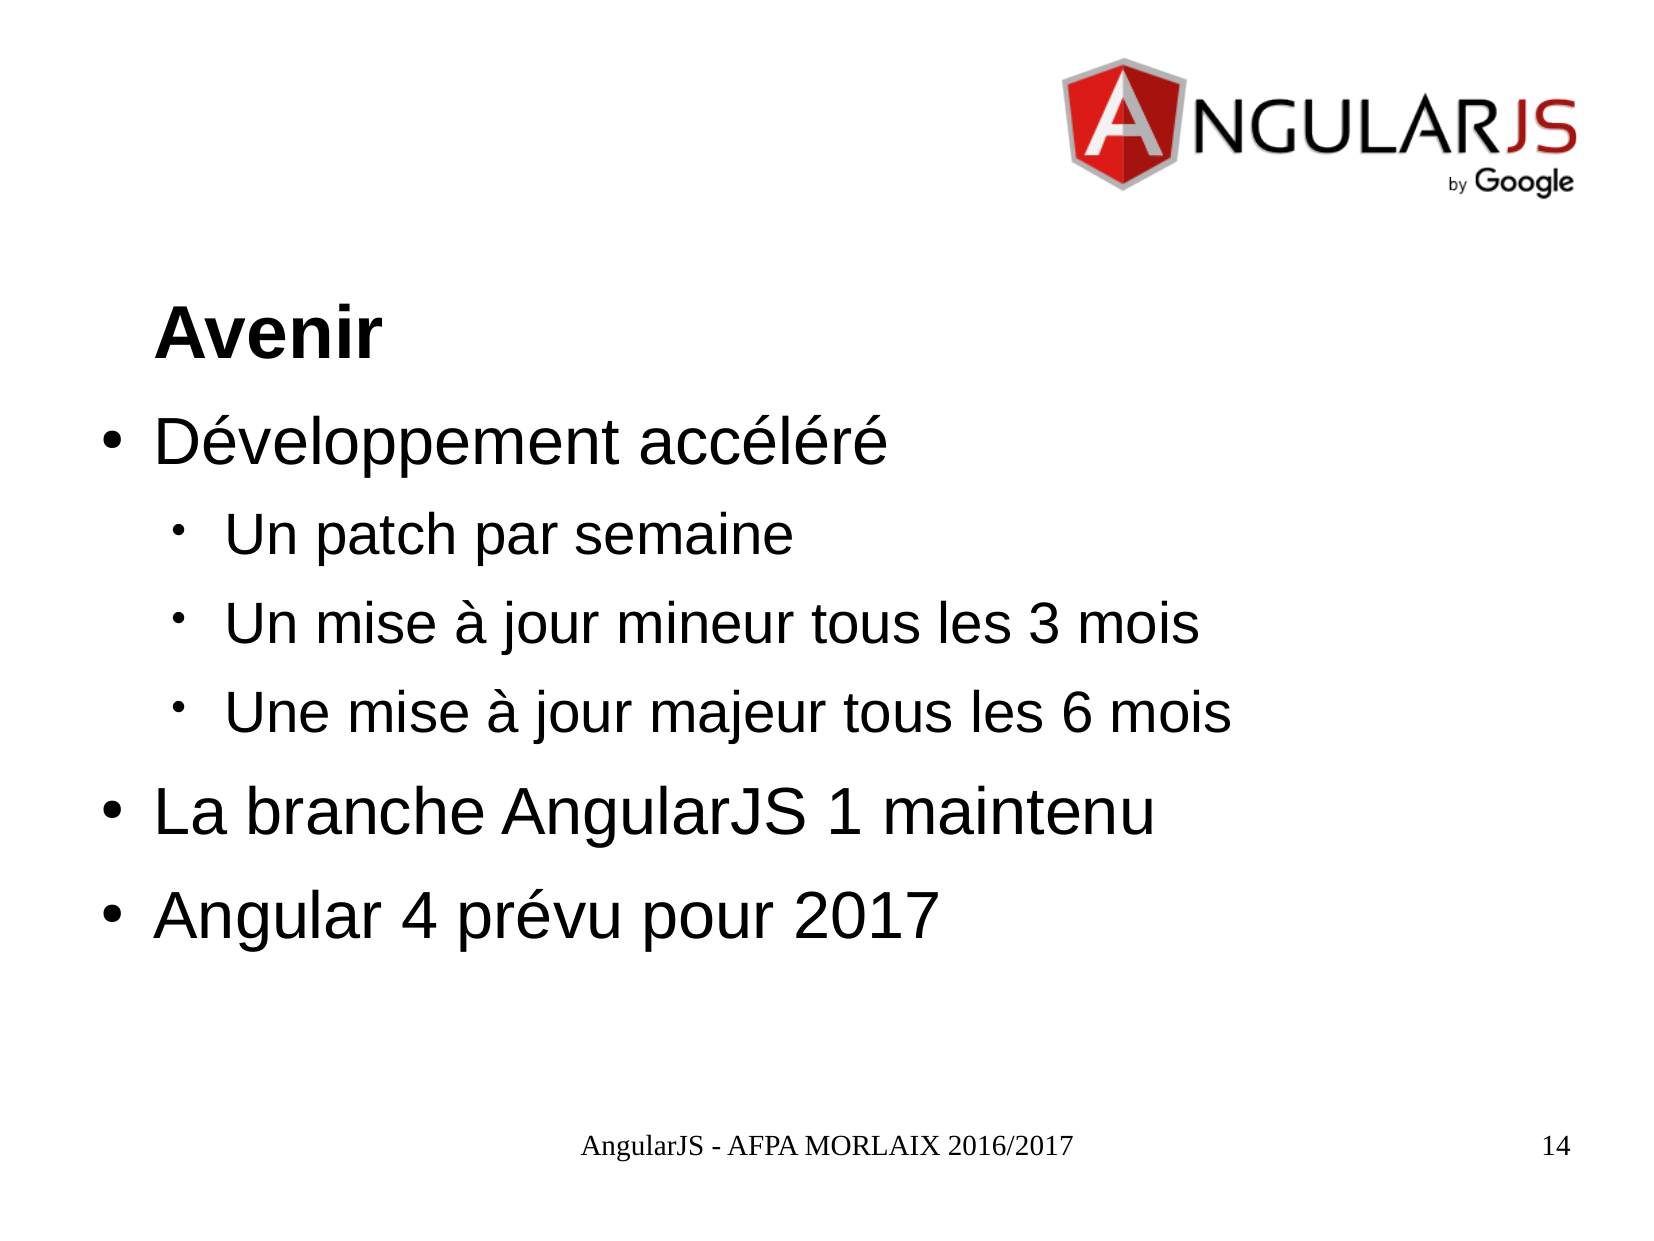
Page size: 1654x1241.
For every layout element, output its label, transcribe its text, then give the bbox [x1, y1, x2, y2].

list Avenir Développement accéléré Un patch par semaine Un mise à jour mineur tous les 3 mois Une mise à jour majeur tous les 6 mois La branche AngularJS 1 maintenu Angular 4 prévu pour 2017 [82, 290, 1571, 1010]
picture [1062, 58, 1578, 205]
